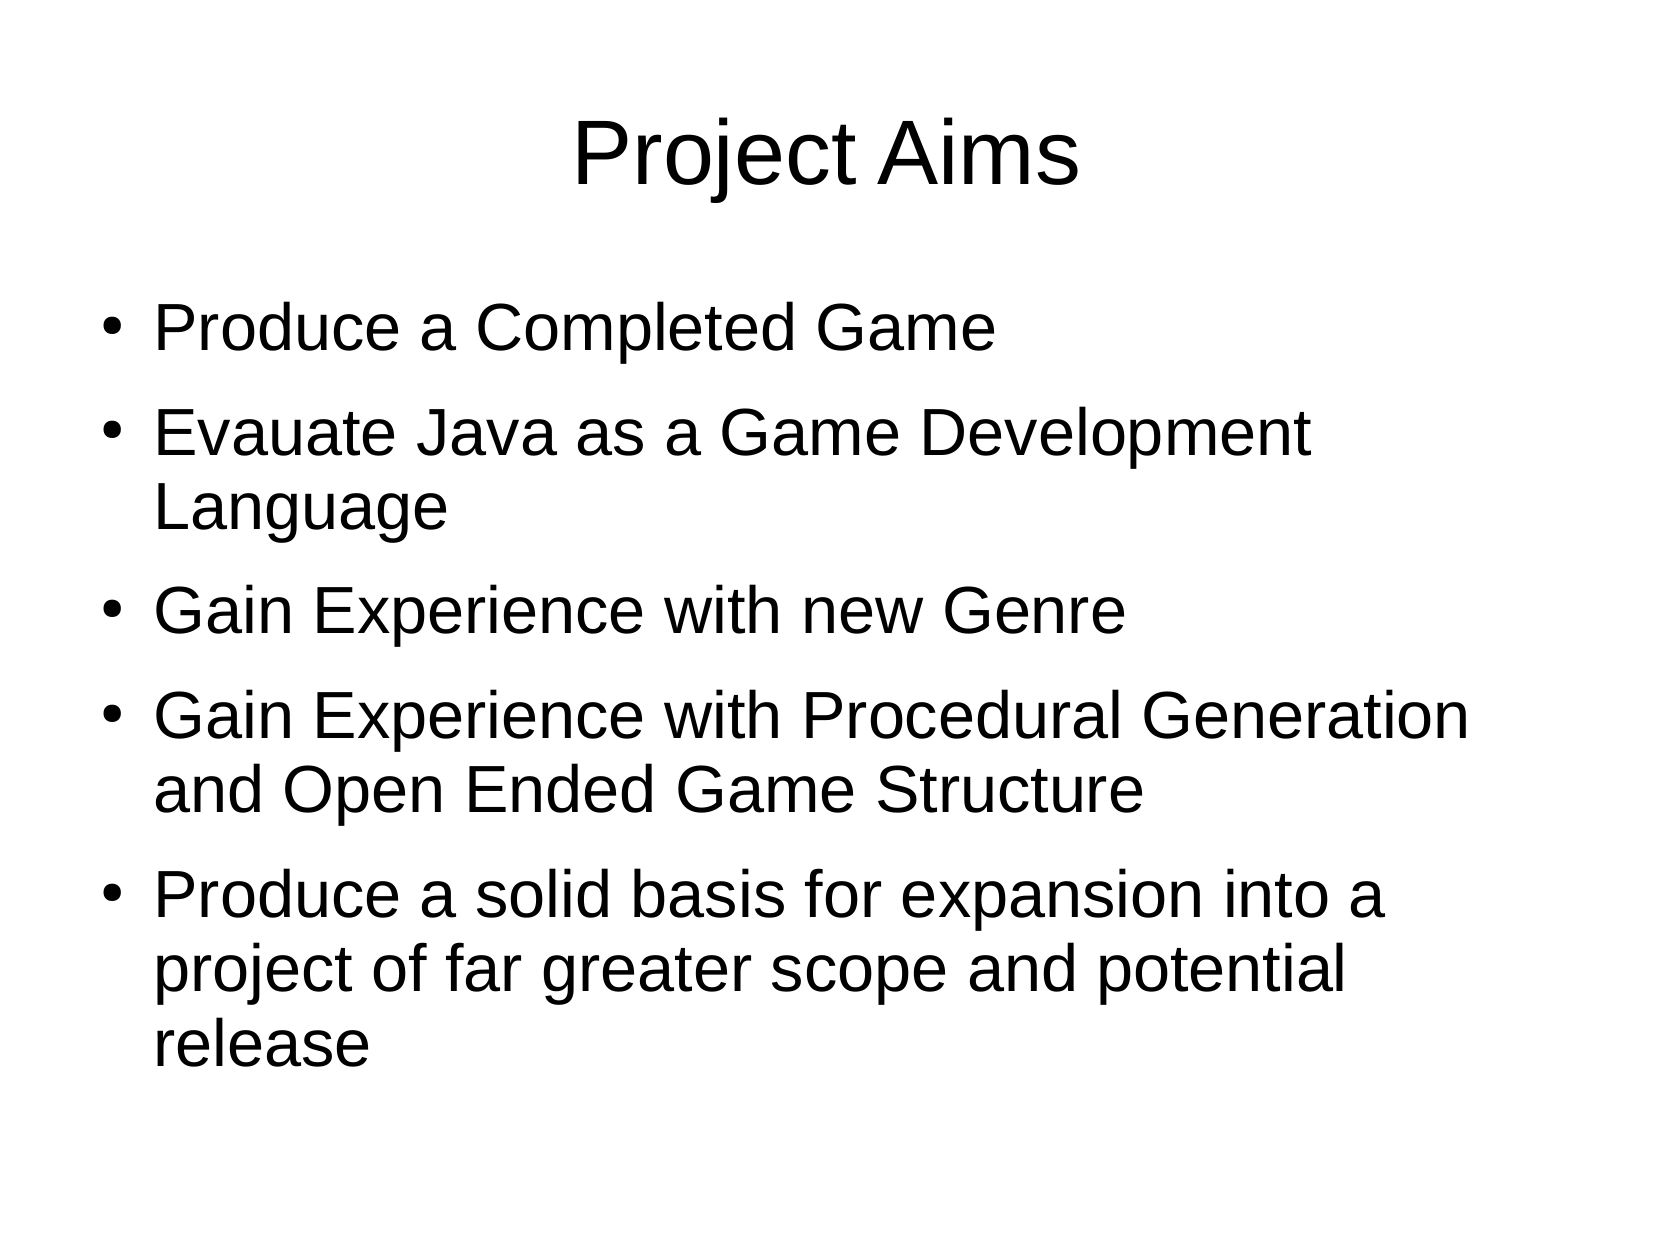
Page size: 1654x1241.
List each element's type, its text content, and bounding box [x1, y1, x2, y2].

list Produce a Completed Game Evauate Java as a Game Development Language Gain Experience with new Genre Gain Experience with Procedural Generation and Open Ended Game Structure Produce a solid basis for expansion into a project of far greater scope and potential release [82, 290, 1571, 1109]
title Project Aims [82, 49, 1571, 257]
